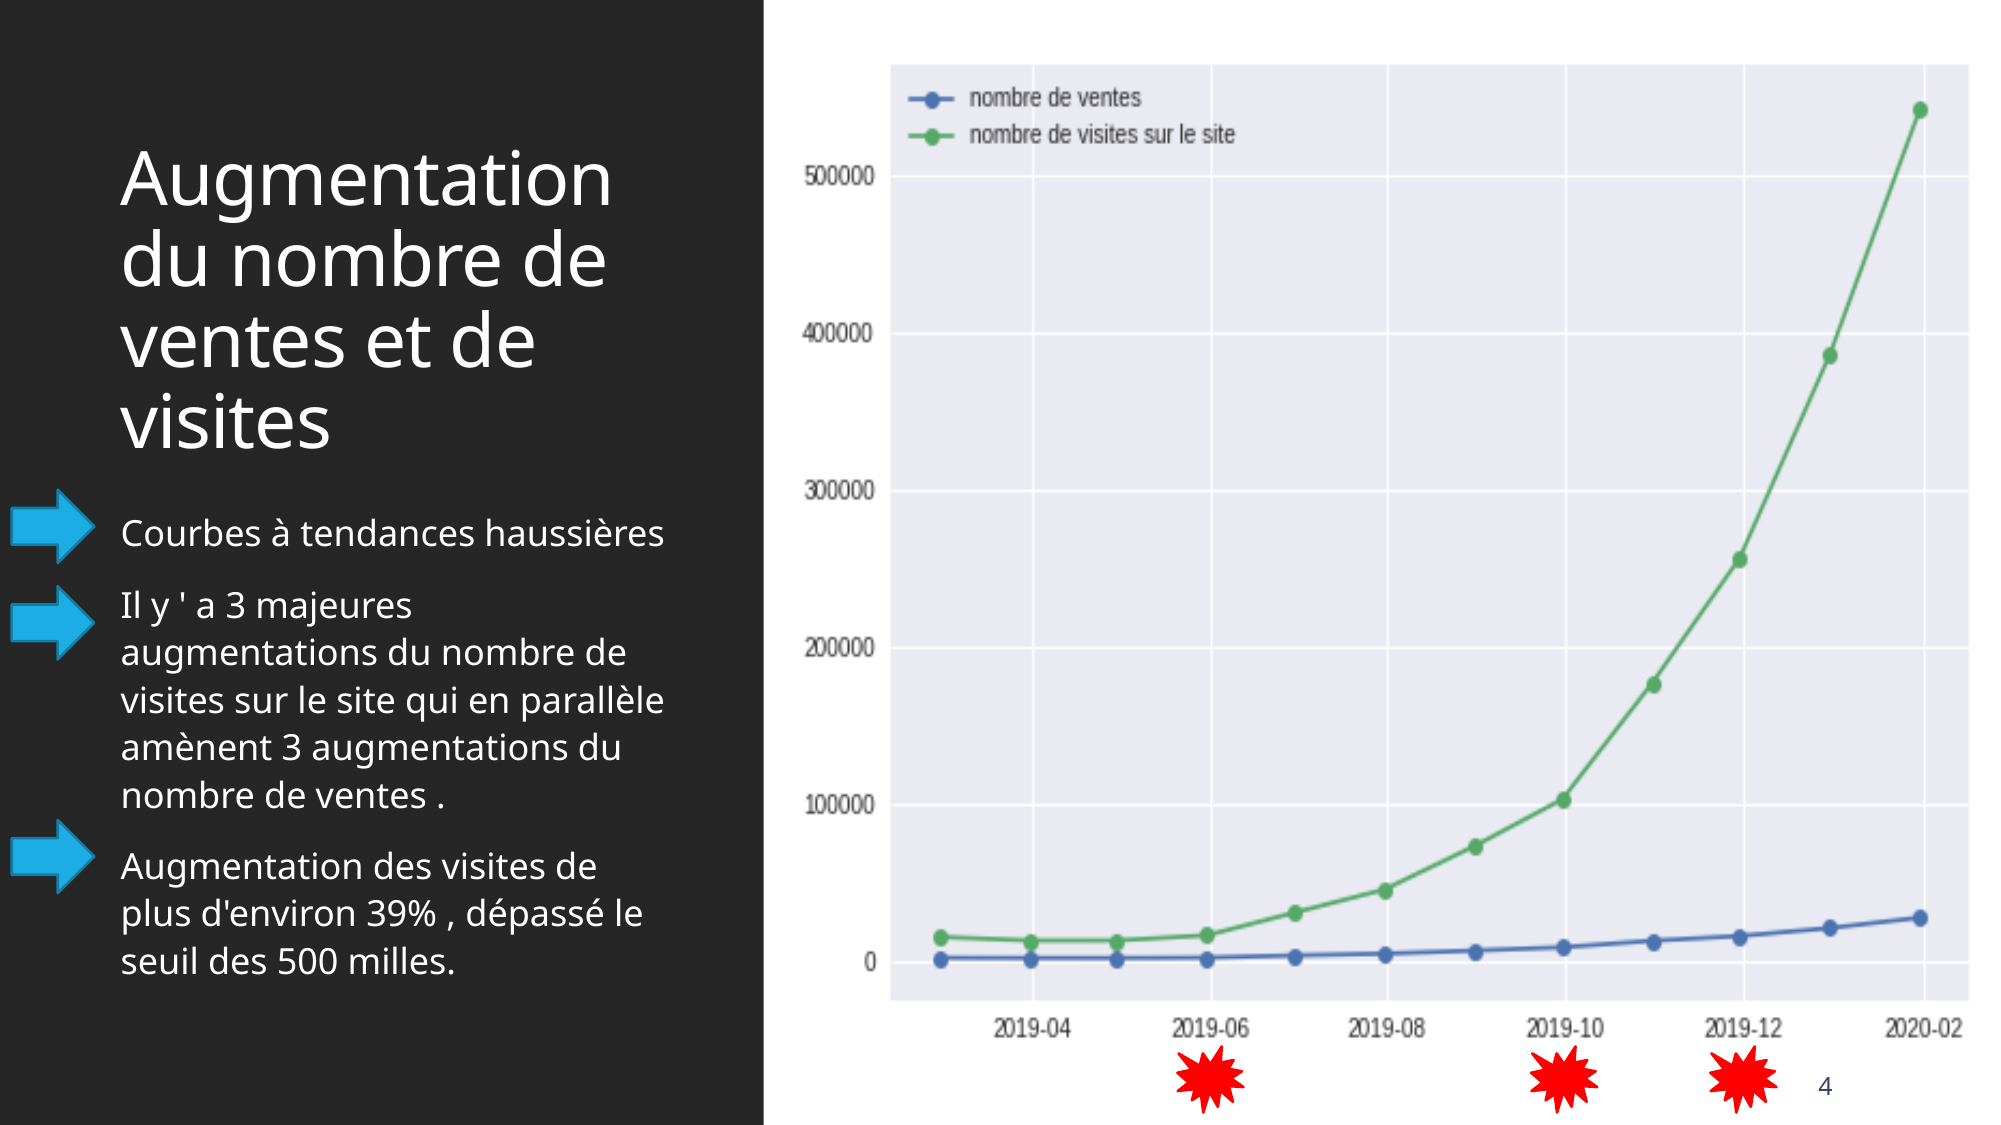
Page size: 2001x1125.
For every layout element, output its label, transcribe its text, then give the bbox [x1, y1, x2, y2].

text_box [1177, 1046, 1244, 1113]
slide_number <numéro> [1803, 1057, 1932, 1118]
title Augmentation du nombre de ventes et de visites [105, 128, 683, 473]
list Courbes à tendances haussières Il y ' a 3 majeures augmentations du nombre de visites sur le site qui en parallèle amènent 3 augmentations du nombre de ventes . Augmentation des visites de plus d'environ 39% , dépassé le seuil des 500 milles. [105, 499, 683, 1002]
picture [784, 45, 2001, 1078]
text_box [11, 819, 95, 894]
text_box [11, 489, 95, 563]
text_box [1710, 1046, 1777, 1113]
text_box [11, 586, 95, 660]
text_box [1531, 1046, 1598, 1113]
